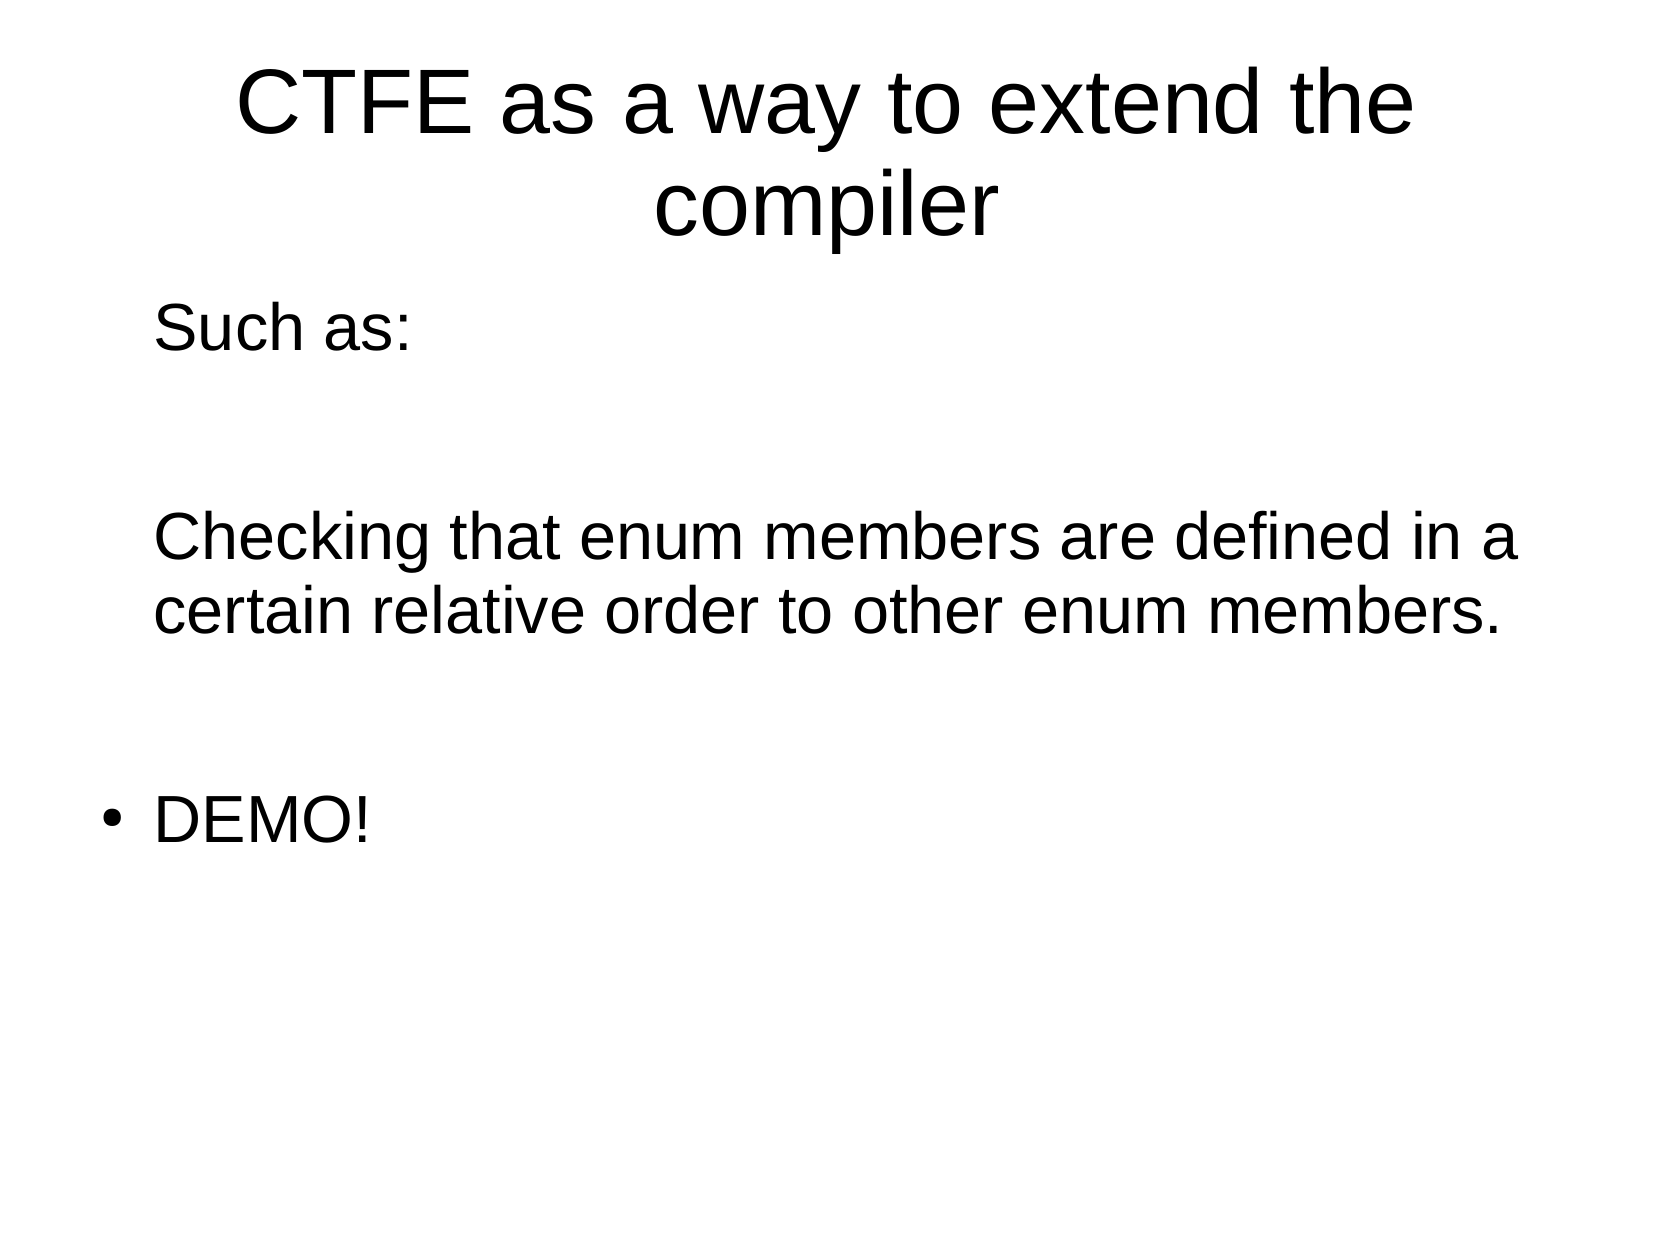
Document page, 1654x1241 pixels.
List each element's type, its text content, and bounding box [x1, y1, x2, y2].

title CTFE as a way to extend the compiler [82, 49, 1571, 257]
list Such as: Checking that enum members are defined in a certain relative order to other enum members. DEMO! [82, 290, 1571, 1010]
